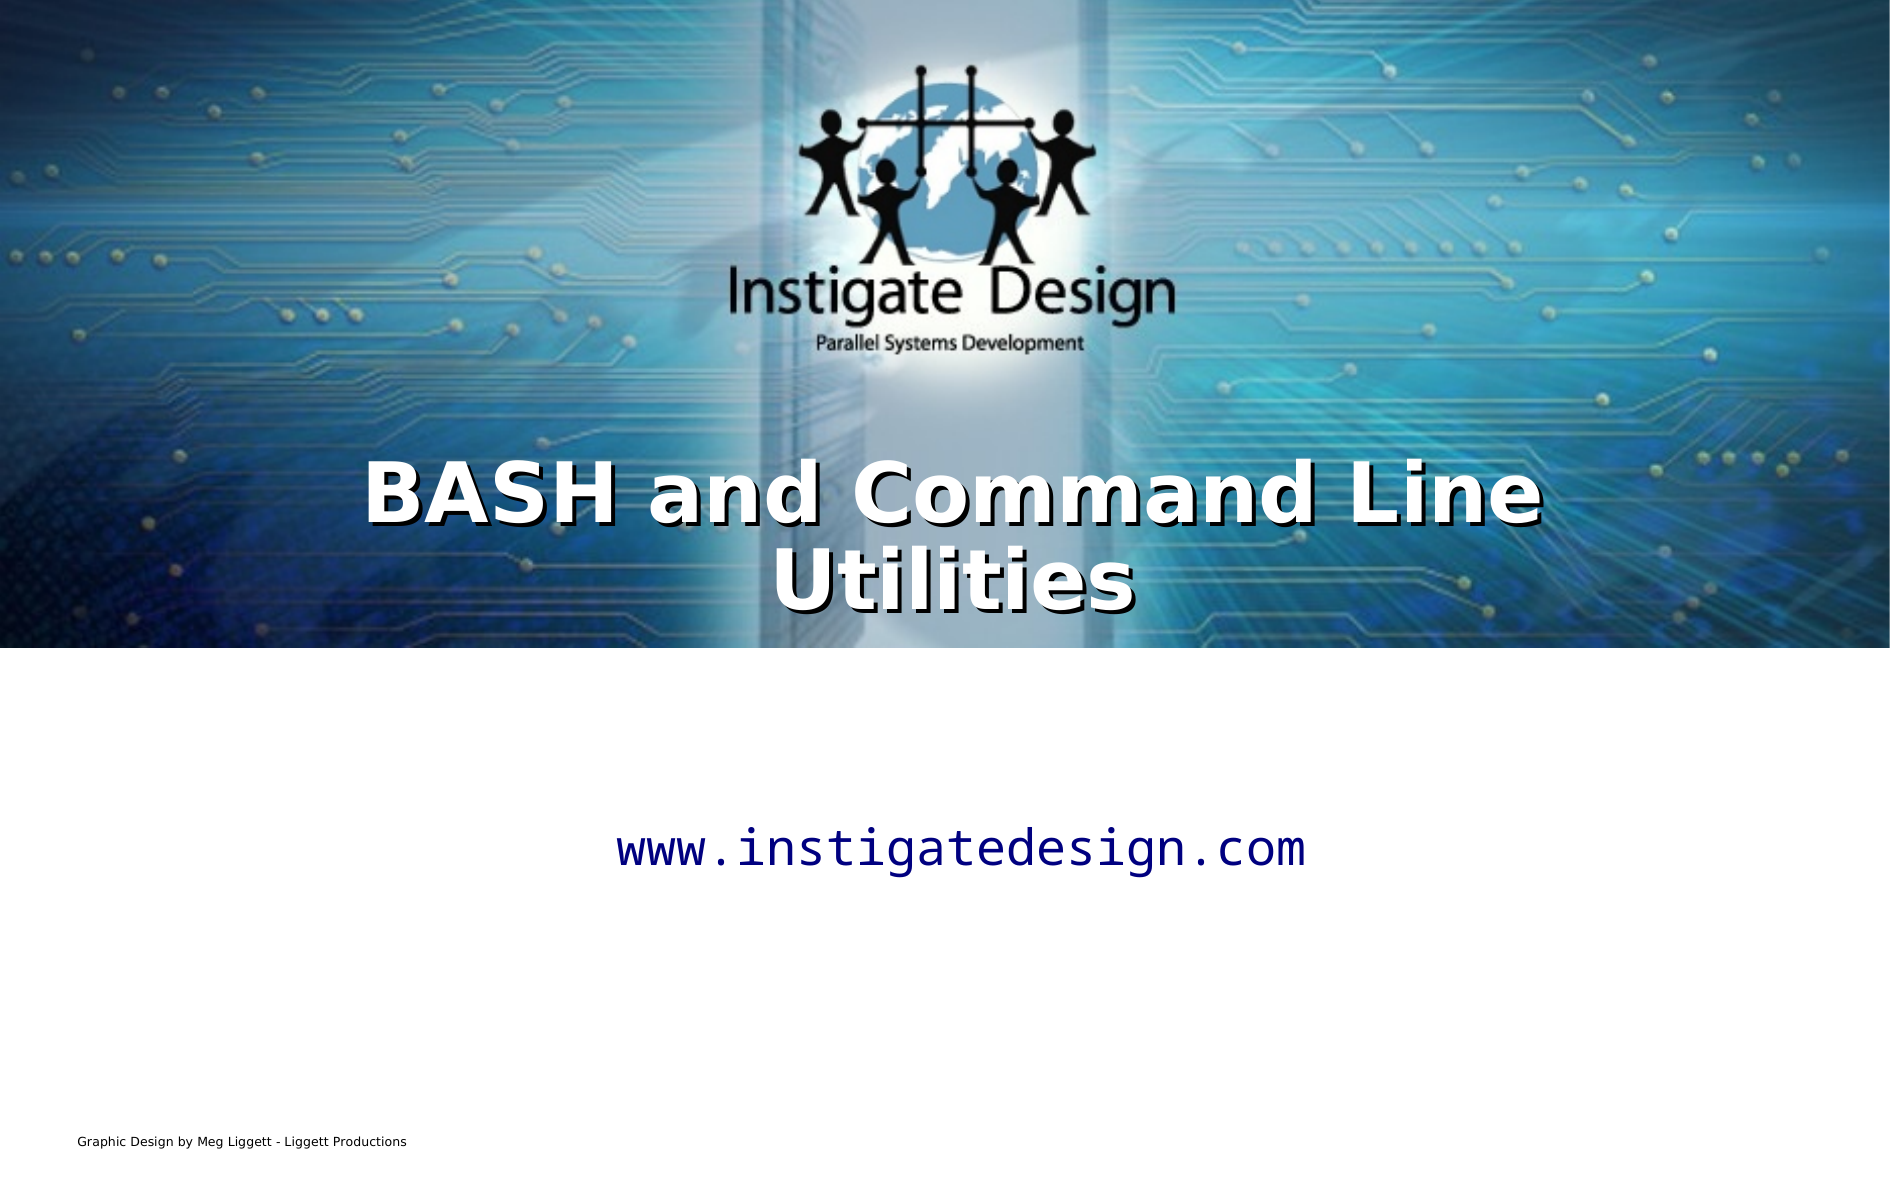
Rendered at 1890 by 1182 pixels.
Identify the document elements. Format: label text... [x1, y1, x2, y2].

subtitle www.instigatedesign.com [300, 809, 1623, 928]
title BASH and Command Line Utilities [150, 444, 1757, 645]
picture [0, 0, 1890, 648]
